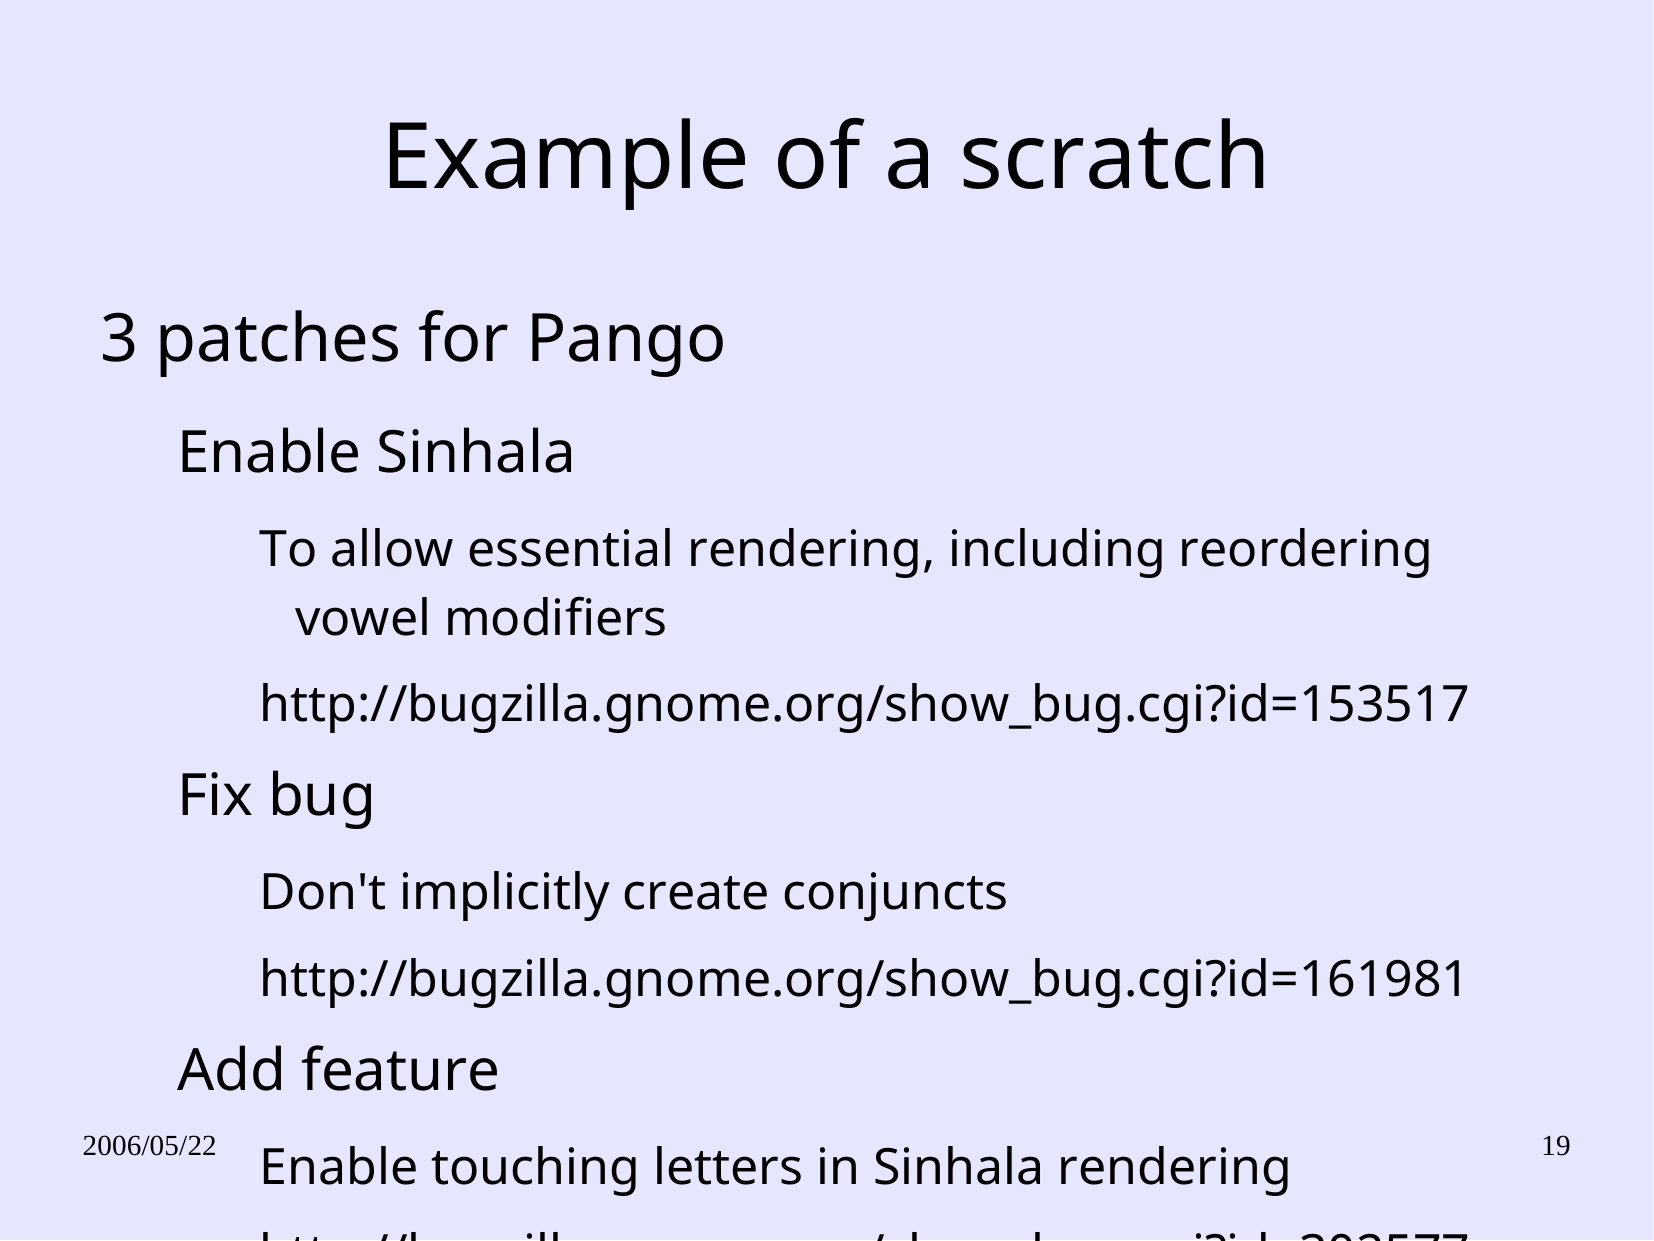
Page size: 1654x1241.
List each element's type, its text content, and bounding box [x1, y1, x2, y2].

list 3 patches for Pango Enable Sinhala To allow essential rendering, including reordering vowel modifiers http://bugzilla.gnome.org/show_bug.cgi?id=153517 Fix bug Don't implicitly create conjuncts http://bugzilla.gnome.org/show_bug.cgi?id=161981 Add feature Enable touching letters in Sinhala rendering http://bugzilla.gnome.org/show_bug.cgi?id=302577 [82, 290, 1571, 1168]
title Example of a scratch [82, 49, 1571, 257]
